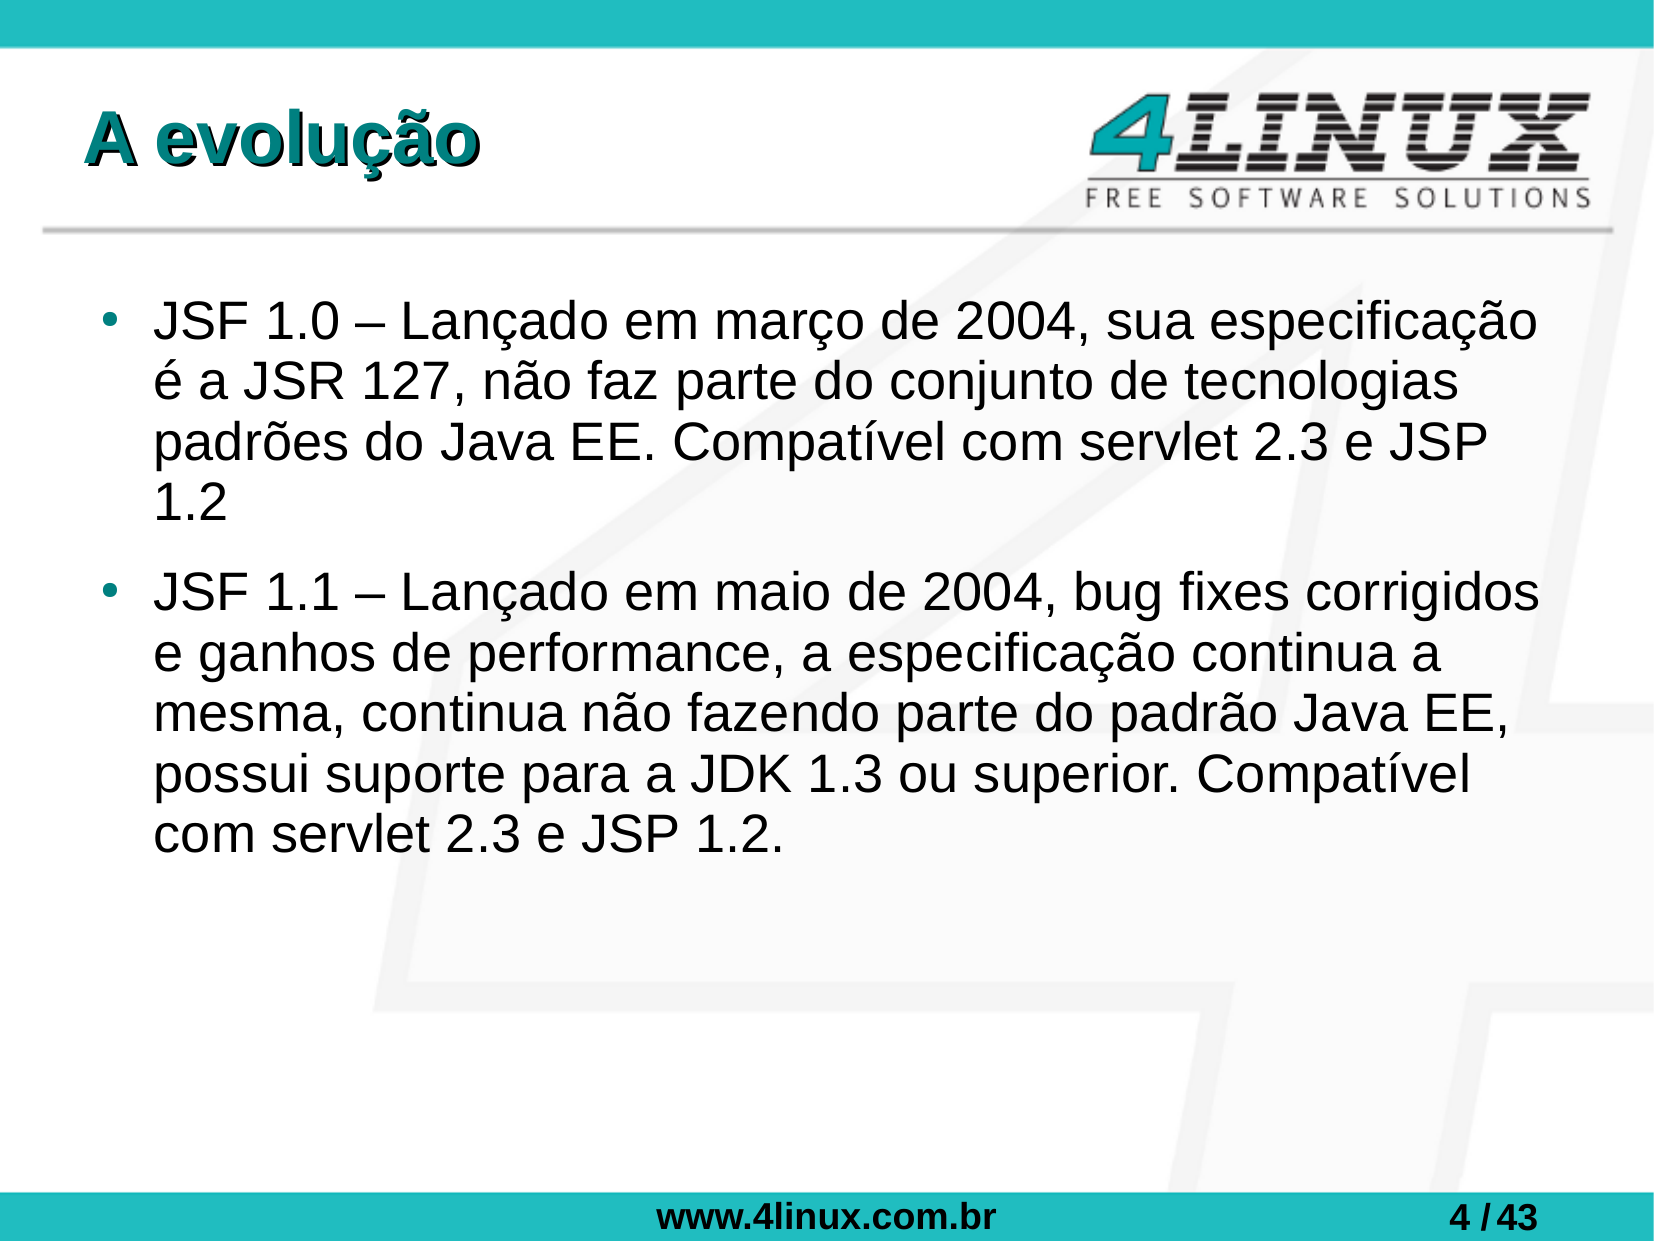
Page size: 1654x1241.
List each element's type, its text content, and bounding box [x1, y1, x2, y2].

title A evolução [82, 49, 1051, 226]
list JSF 1.0 – Lançado em março de 2004, sua especificação é a JSR 127, não faz parte do conjunto de tecnologias padrões do Java EE. Compatível com servlet 2.3 e JSP 1.2 JSF 1.1 – Lançado em maio de 2004, bug fixes corrigidos e ganhos de performance, a especificação continua a mesma, continua não fazendo parte do padrão Java EE, possui suporte para a JDK 1.3 ou superior. Compatível com servlet 2.3 e JSP 1.2. [82, 290, 1571, 1109]
picture [0, 0, 1654, 1241]
